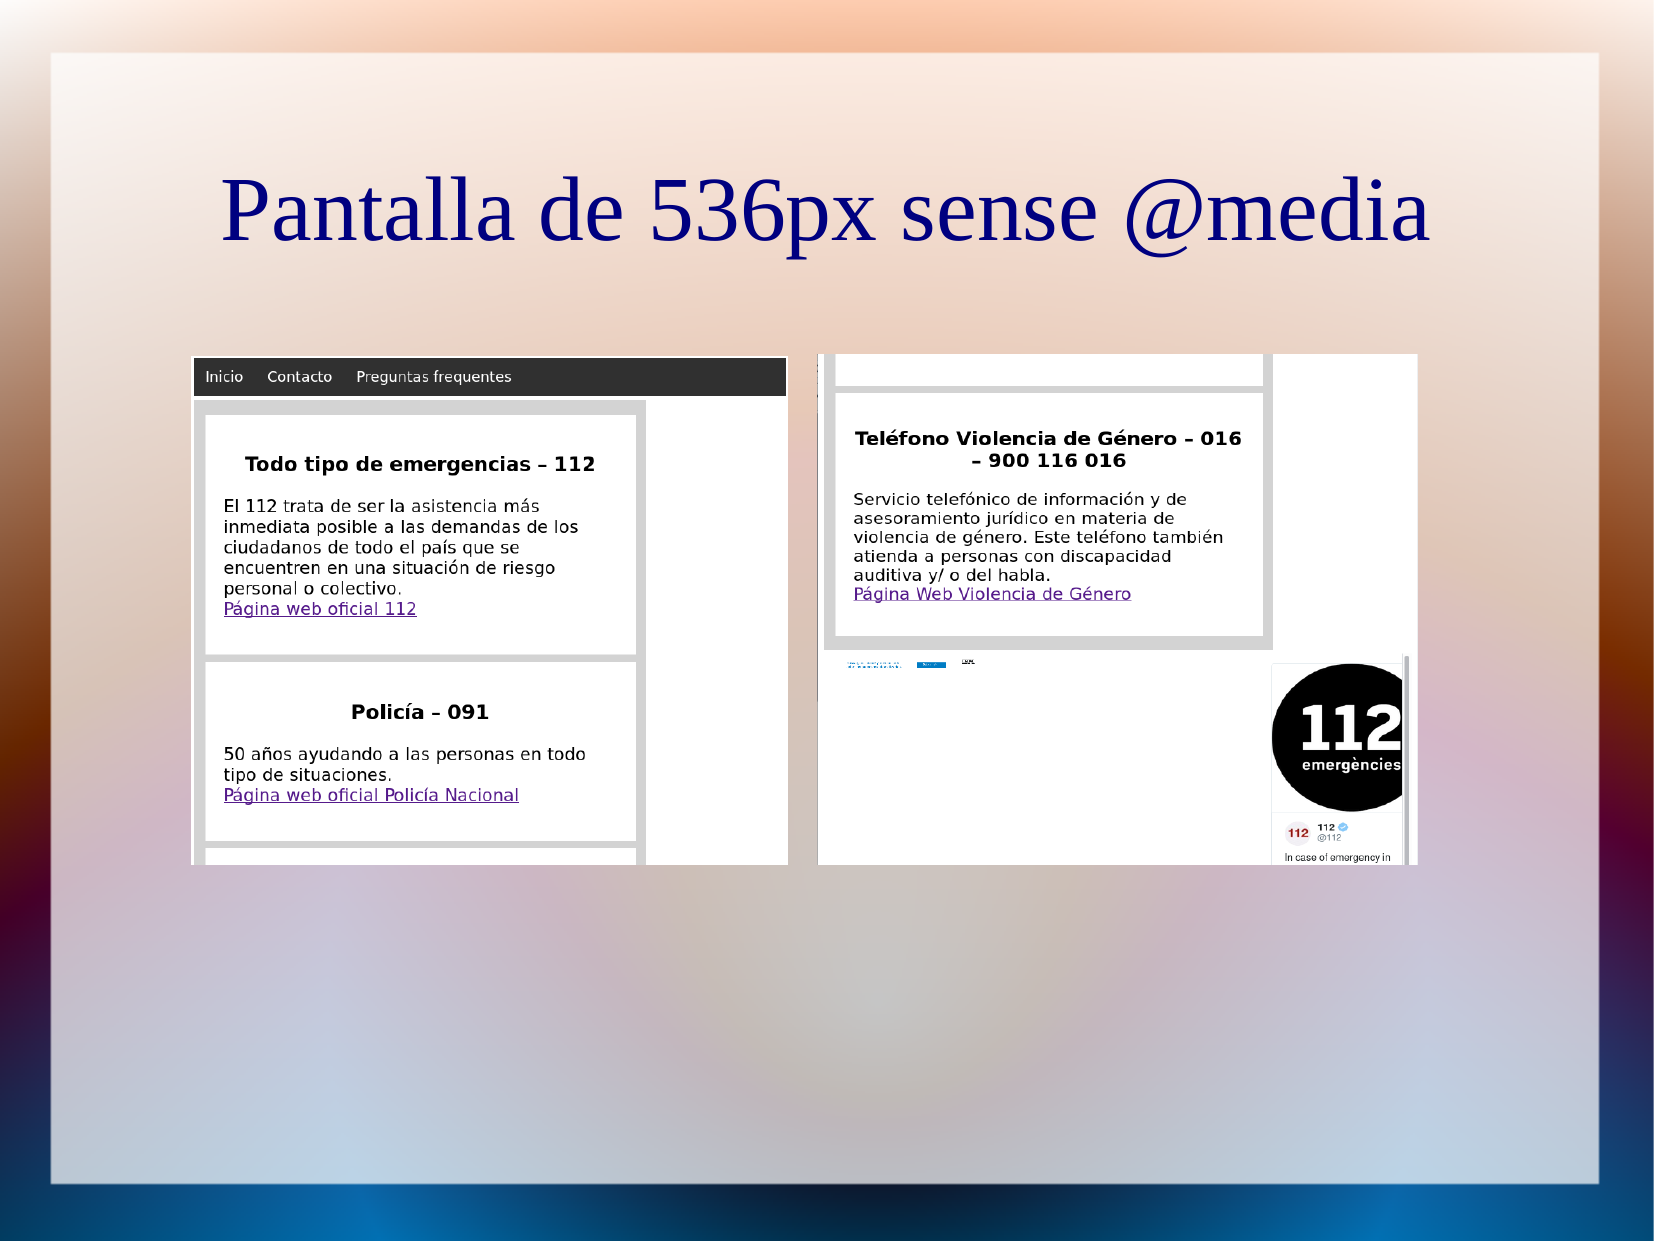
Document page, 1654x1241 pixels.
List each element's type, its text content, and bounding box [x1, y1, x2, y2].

picture [0, 0, 1654, 1241]
title Pantalla de 536px sense @media [82, 106, 1571, 314]
